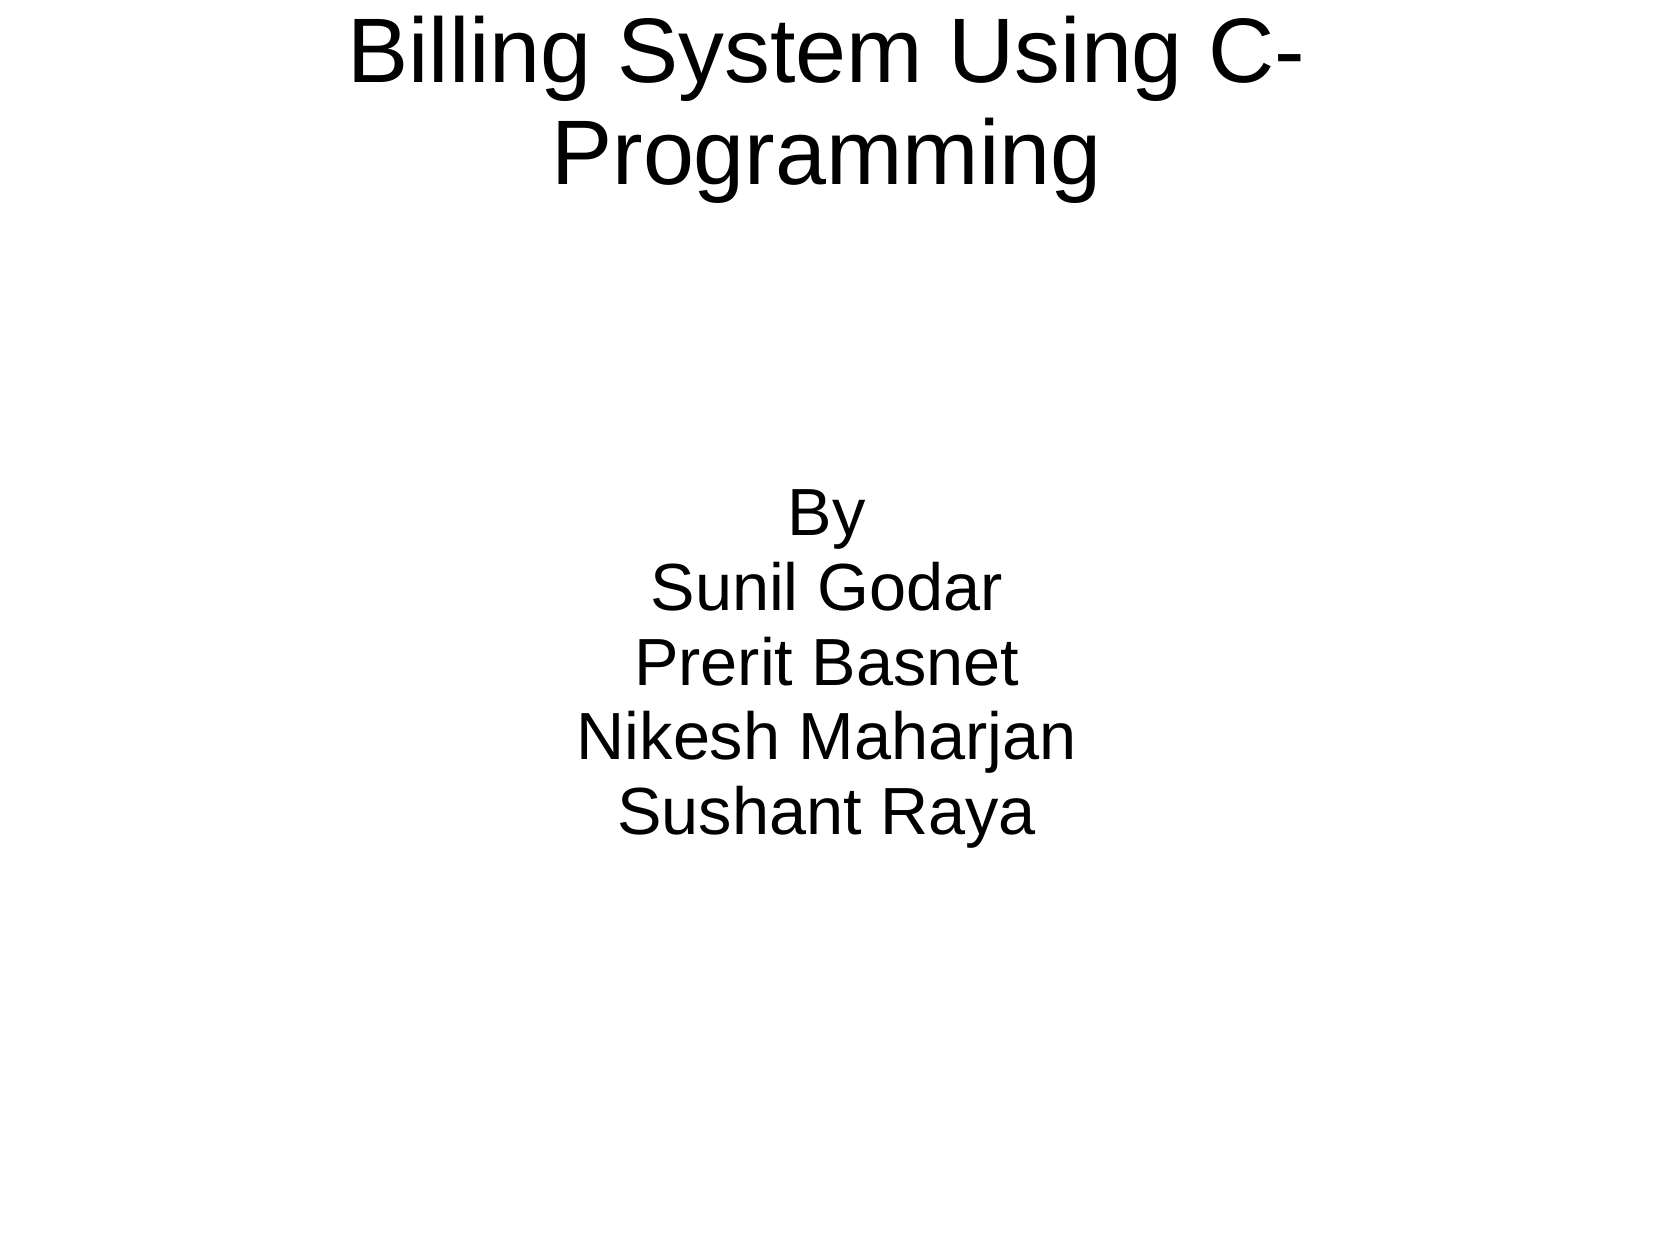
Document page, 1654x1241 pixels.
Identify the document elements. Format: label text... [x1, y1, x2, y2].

title Billing System Using C-Programming [82, 0, 1571, 290]
subtitle By Sunil Godar Prerit Basnet Nikesh Maharjan Sushant Raya [82, 290, 1571, 1109]
